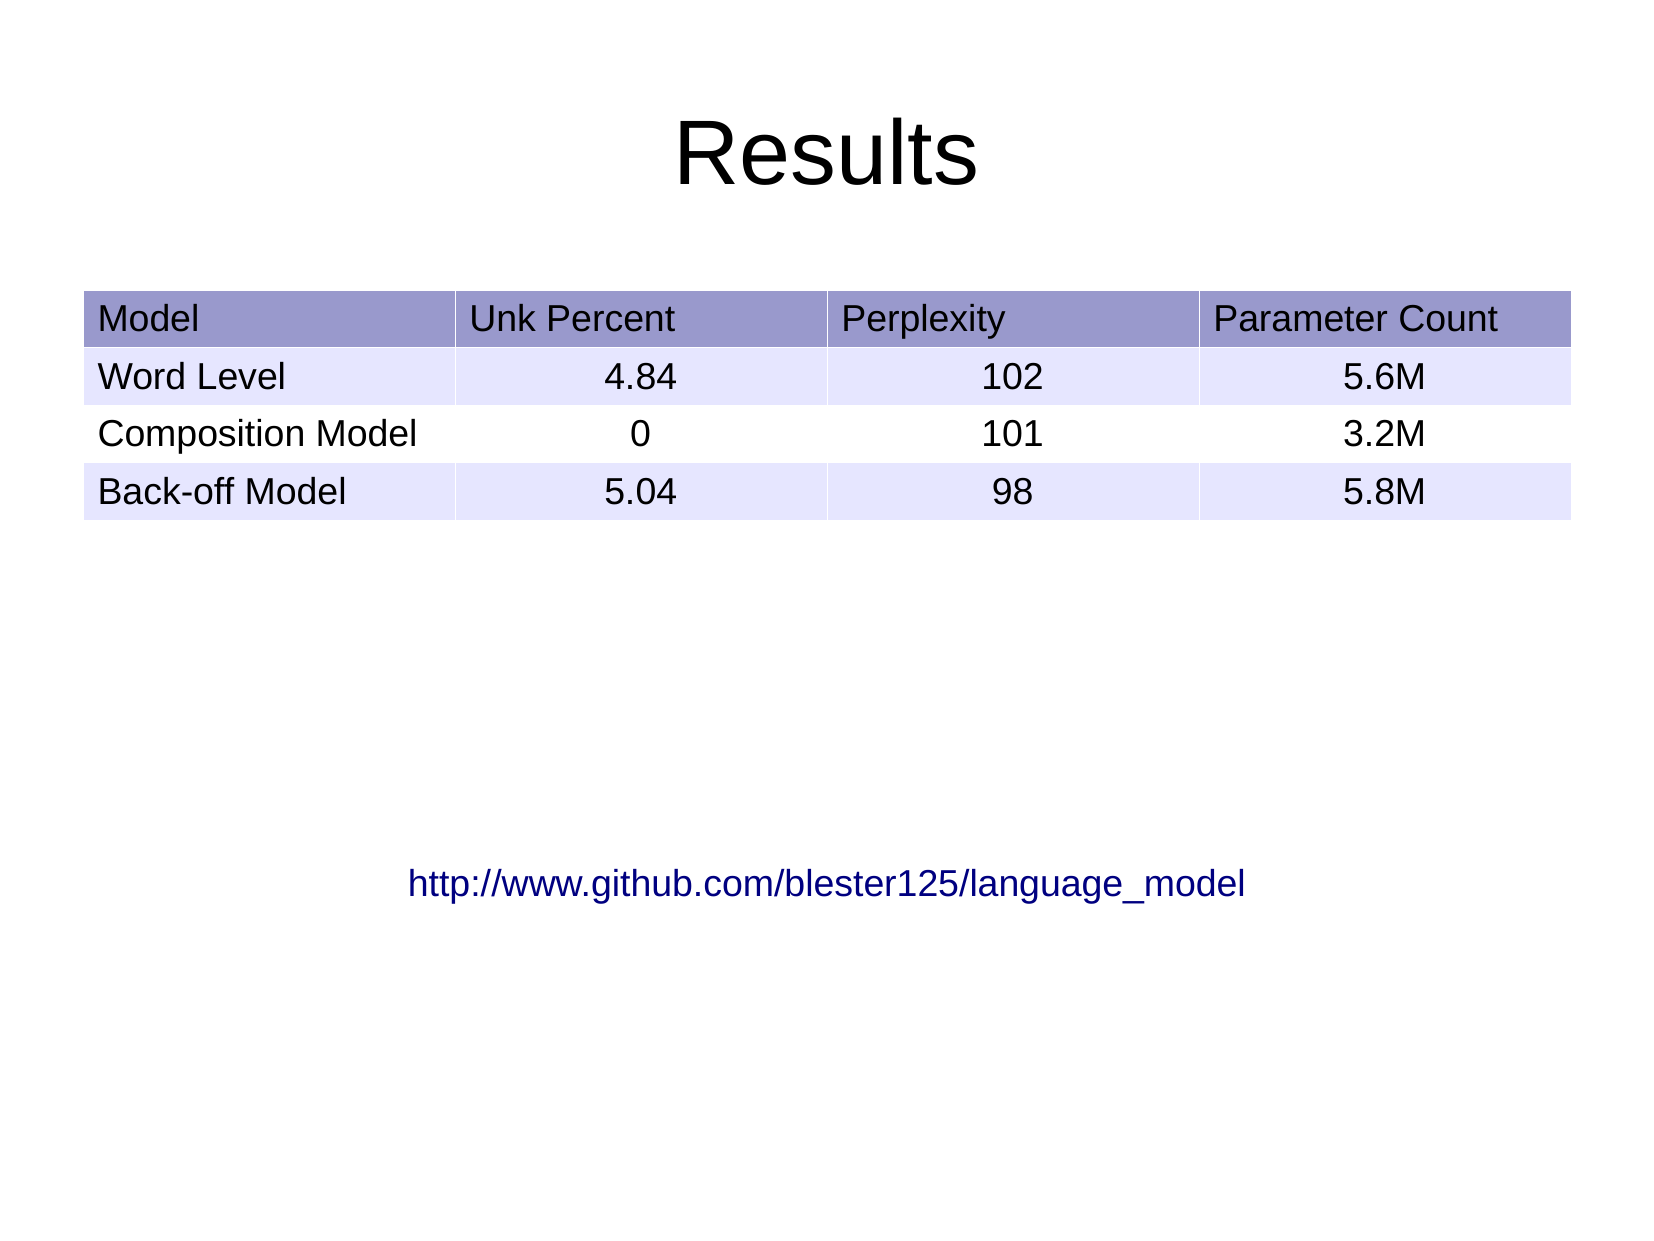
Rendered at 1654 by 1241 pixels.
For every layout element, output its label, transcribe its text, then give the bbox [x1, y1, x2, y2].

table_cell 102 [828, 348, 1199, 405]
table_cell 101 [828, 406, 1199, 462]
table_cell 3.2M [1200, 406, 1571, 462]
table_cell 0 [456, 406, 827, 462]
table_cell 5.8M [1200, 463, 1571, 520]
table_header Model [84, 291, 455, 347]
table_header Parameter Count [1200, 291, 1571, 347]
table_cell Back-off Model [84, 463, 455, 520]
text_box http://www.github.com/blester125/language_model [310, 855, 1343, 925]
table_cell 5.6M [1200, 348, 1571, 405]
table_cell 4.84 [456, 348, 827, 405]
table_cell Word Level [84, 348, 455, 405]
table_header Unk Percent [456, 291, 827, 347]
table_header Perplexity [828, 291, 1199, 347]
table_cell Composition Model [84, 406, 455, 462]
table_cell 5.04 [456, 463, 827, 520]
table_cell 98 [828, 463, 1199, 520]
title Results [82, 49, 1571, 257]
